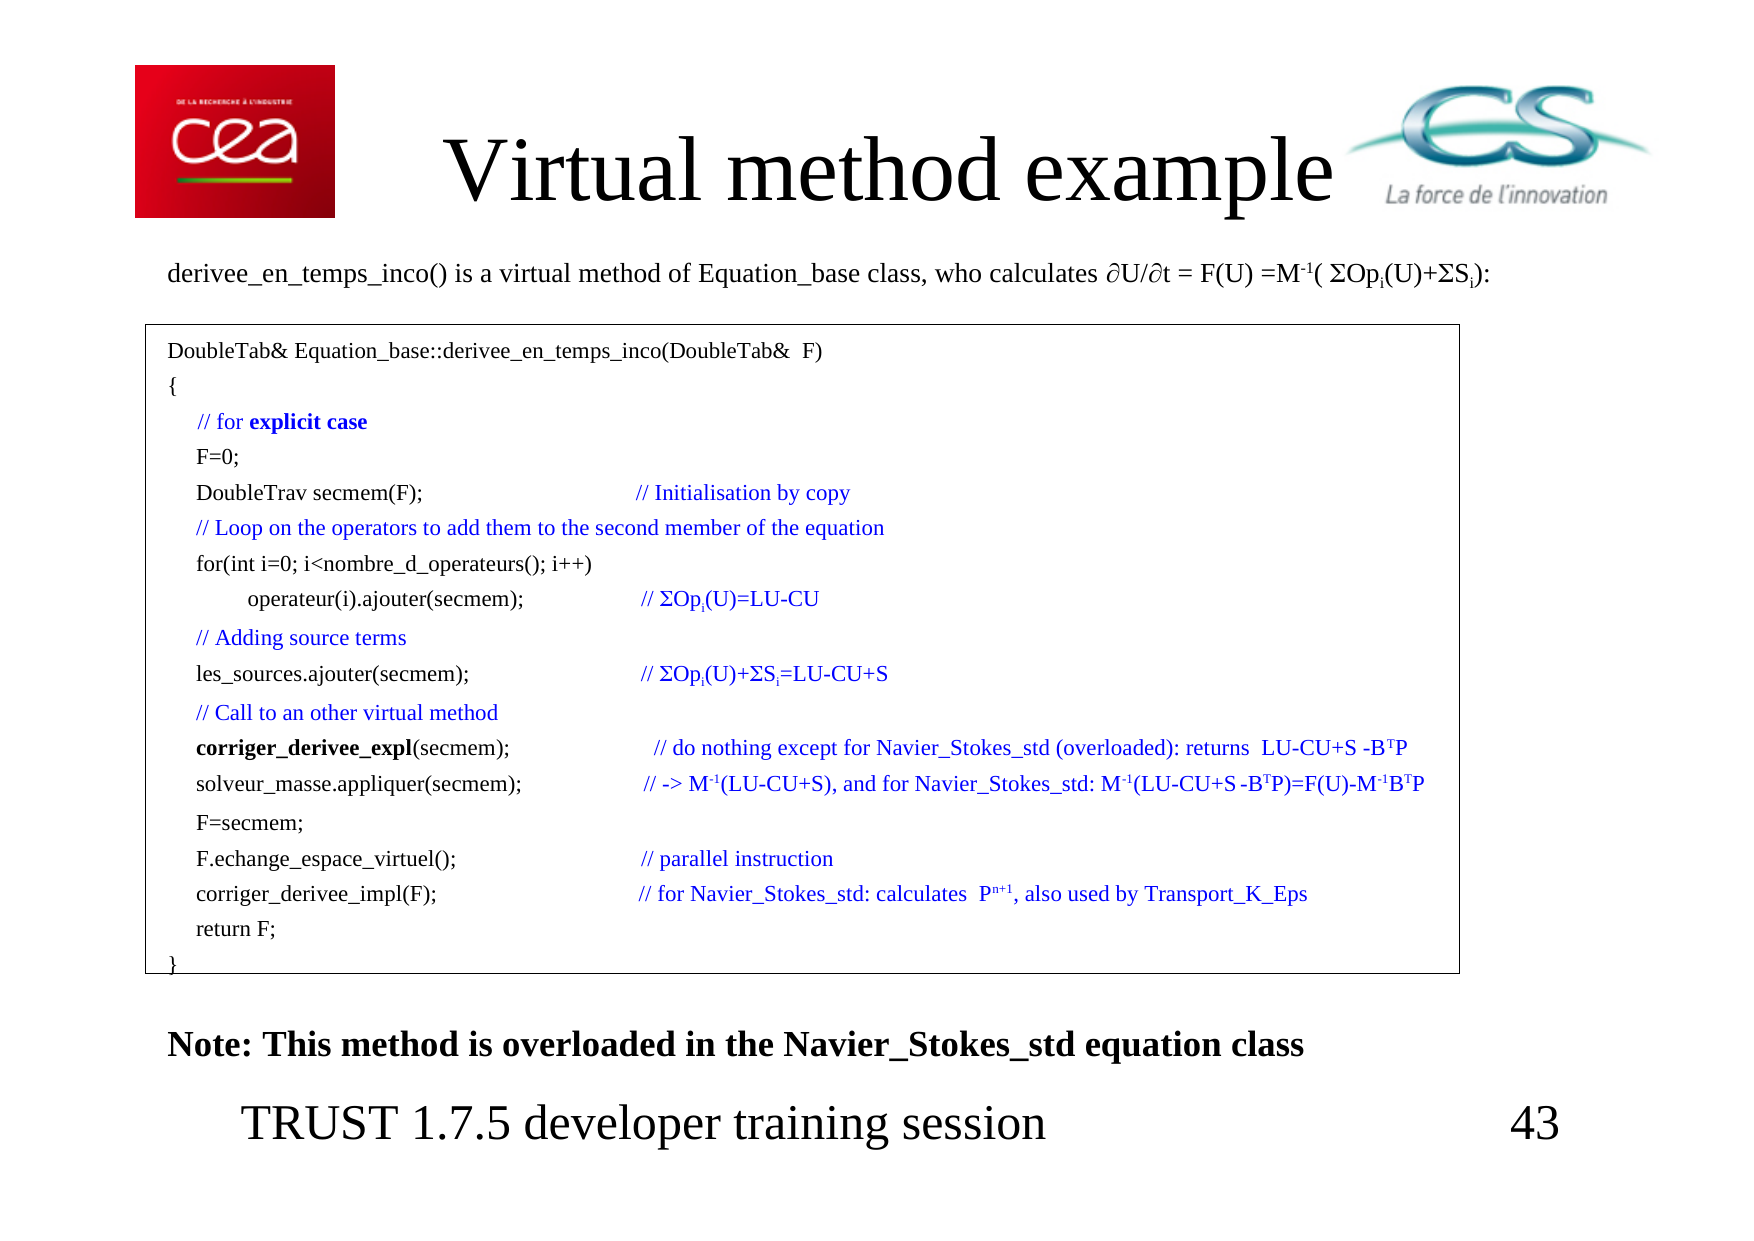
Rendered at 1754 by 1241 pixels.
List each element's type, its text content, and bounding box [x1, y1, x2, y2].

list derivee_en_temps_inco() is a virtual method of Equation_base class, who calculates ¶U/¶t = F(U) =M-1( Opi(U)+Si): DoubleTab& Equation_base::derivee_en_temps_inco(DoubleTab& F) { // for explicit case F=0; DoubleTrav secmem(F); // Initialisation by copy // Loop on the operators to add them to the second member of the equation for(int i=0; i<nombre_d_operateurs(); i++) operateur(i).ajouter(secmem); // Opi(U)=LU-CU // Adding source terms les_sources.ajouter(secmem); // Opi(U)+Si=LU-CU+S // Call to an other virtual method corriger_derivee_expl(secmem); // do nothing except for Navier_Stokes_std (overloaded): returns LU-CU+S -BTP solveur_masse.appliquer(secmem); // -> M-1(LU-CU+S), and for Navier_Stokes_std: M-1(LU-CU+S -BTP)=F(U)-M-1BTP F=secmem; F.echange_espace_virtuel(); // parallel instruction corriger_derivee_impl(F); // for Navier_Stokes_std: calculates Pn+1, also used by Transport_K_Eps return F; } Note: This method is overloaded in the Navier_Stokes_std equation class [151, 391, 1508, 1089]
title Virtual method example [225, 46, 1577, 391]
picture [135, 65, 225, 218]
picture [1577, 73, 1662, 218]
list derivee_en_temps_inco() is a virtual method of Equation_base class, who calculates ¶U/¶t = F(U) =M-1( Opi(U)+Si): DoubleTab& Equation_base::derivee_en_temps_inco(DoubleTab& F) { // for explicit case F=0; DoubleTrav secmem(F); // Initialisation by copy // Loop on the operators to add them to the second member of the equation for(int i=0; i<nombre_d_operateurs(); i++) operateur(i).ajouter(secmem); // Opi(U)=LU-CU // Adding source terms les_sources.ajouter(secmem); // Opi(U)+Si=LU-CU+S // Call to an other virtual method corriger_derivee_expl(secmem); // do nothing except for Navier_Stokes_std (overloaded): returns LU-CU+S -BTP solveur_masse.appliquer(secmem); // -> M-1(LU-CU+S), and for Navier_Stokes_std: M-1(LU-CU+S -BTP)=F(U)-M-1BTP F=secmem; F.echange_espace_virtuel(); // parallel instruction corriger_derivee_impl(F); // for Navier_Stokes_std: calculates Pn+1, also used by Transport_K_Eps return F; } Note: This method is overloaded in the Navier_Stokes_std equation class [151, 325, 1459, 973]
